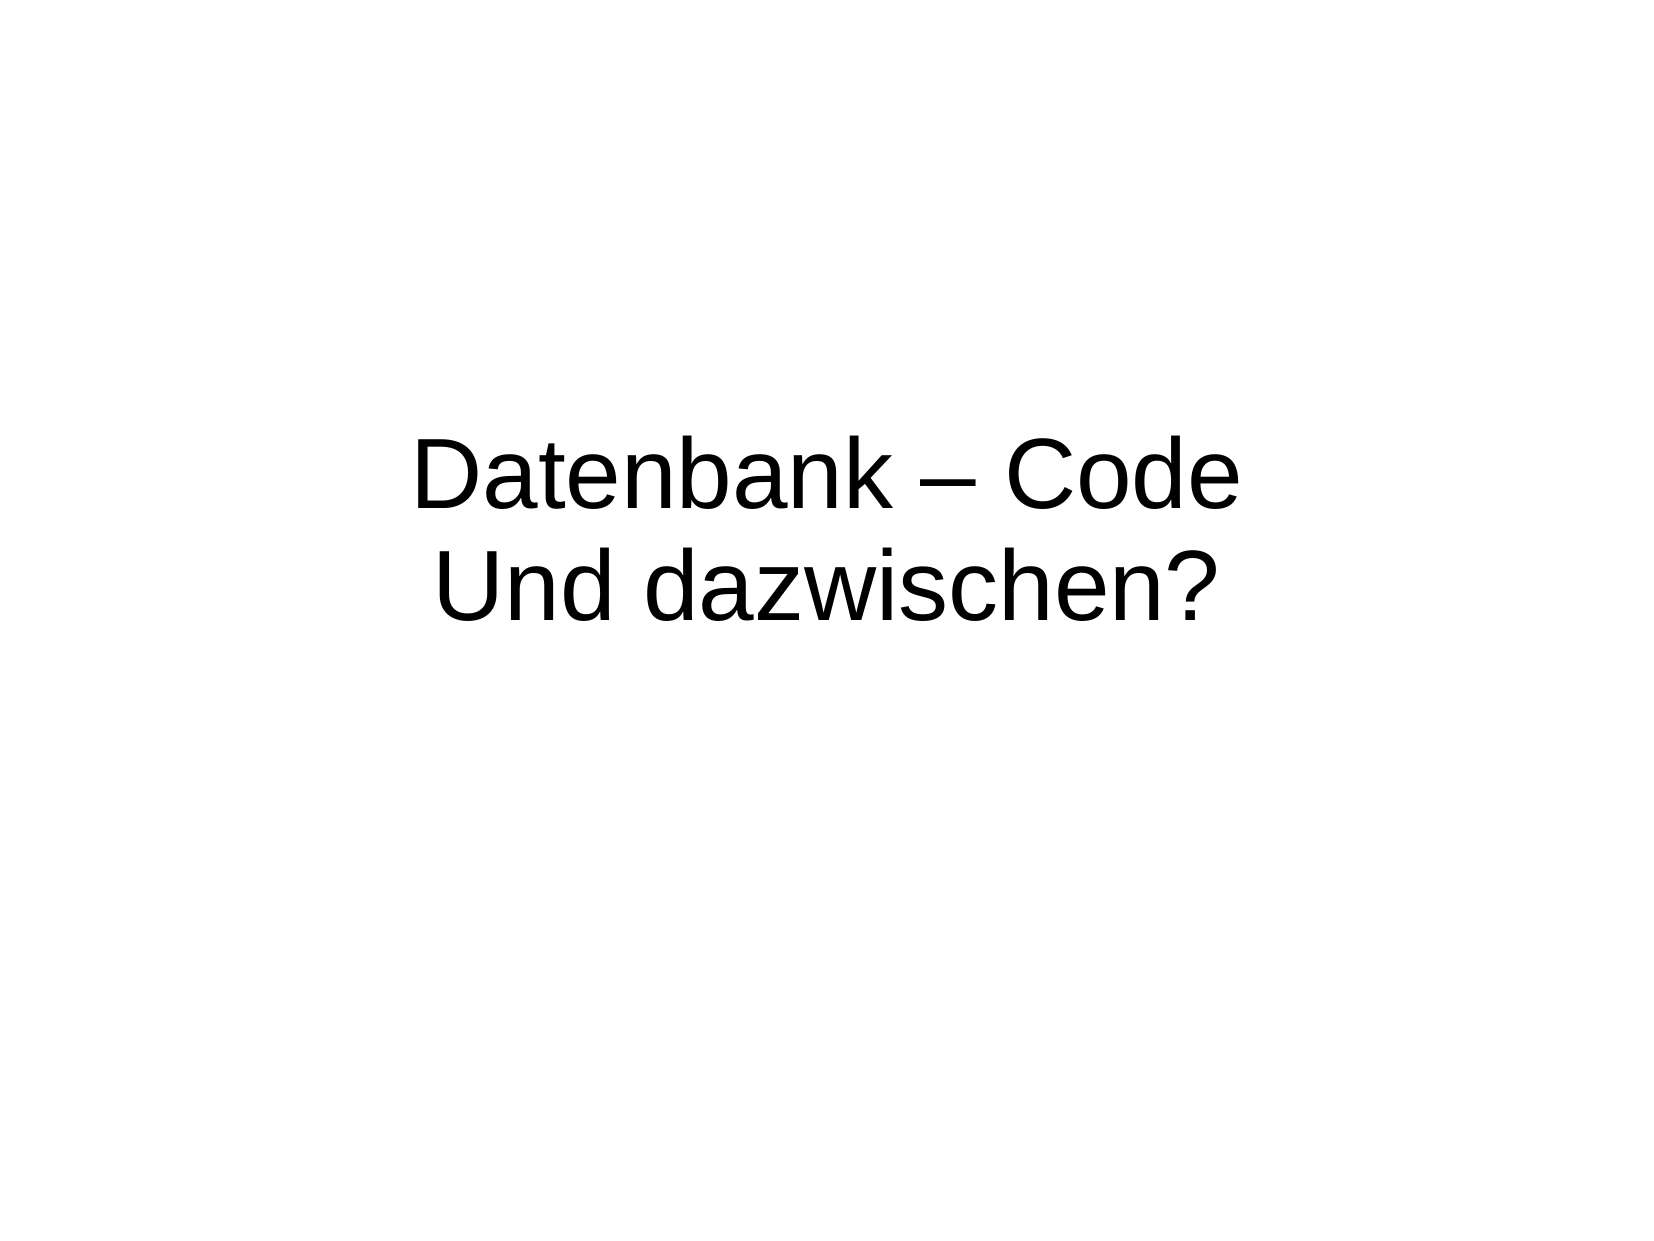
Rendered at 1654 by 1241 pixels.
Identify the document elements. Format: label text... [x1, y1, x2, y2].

subtitle Datenbank – Code Und dazwischen? [82, 49, 1571, 1010]
